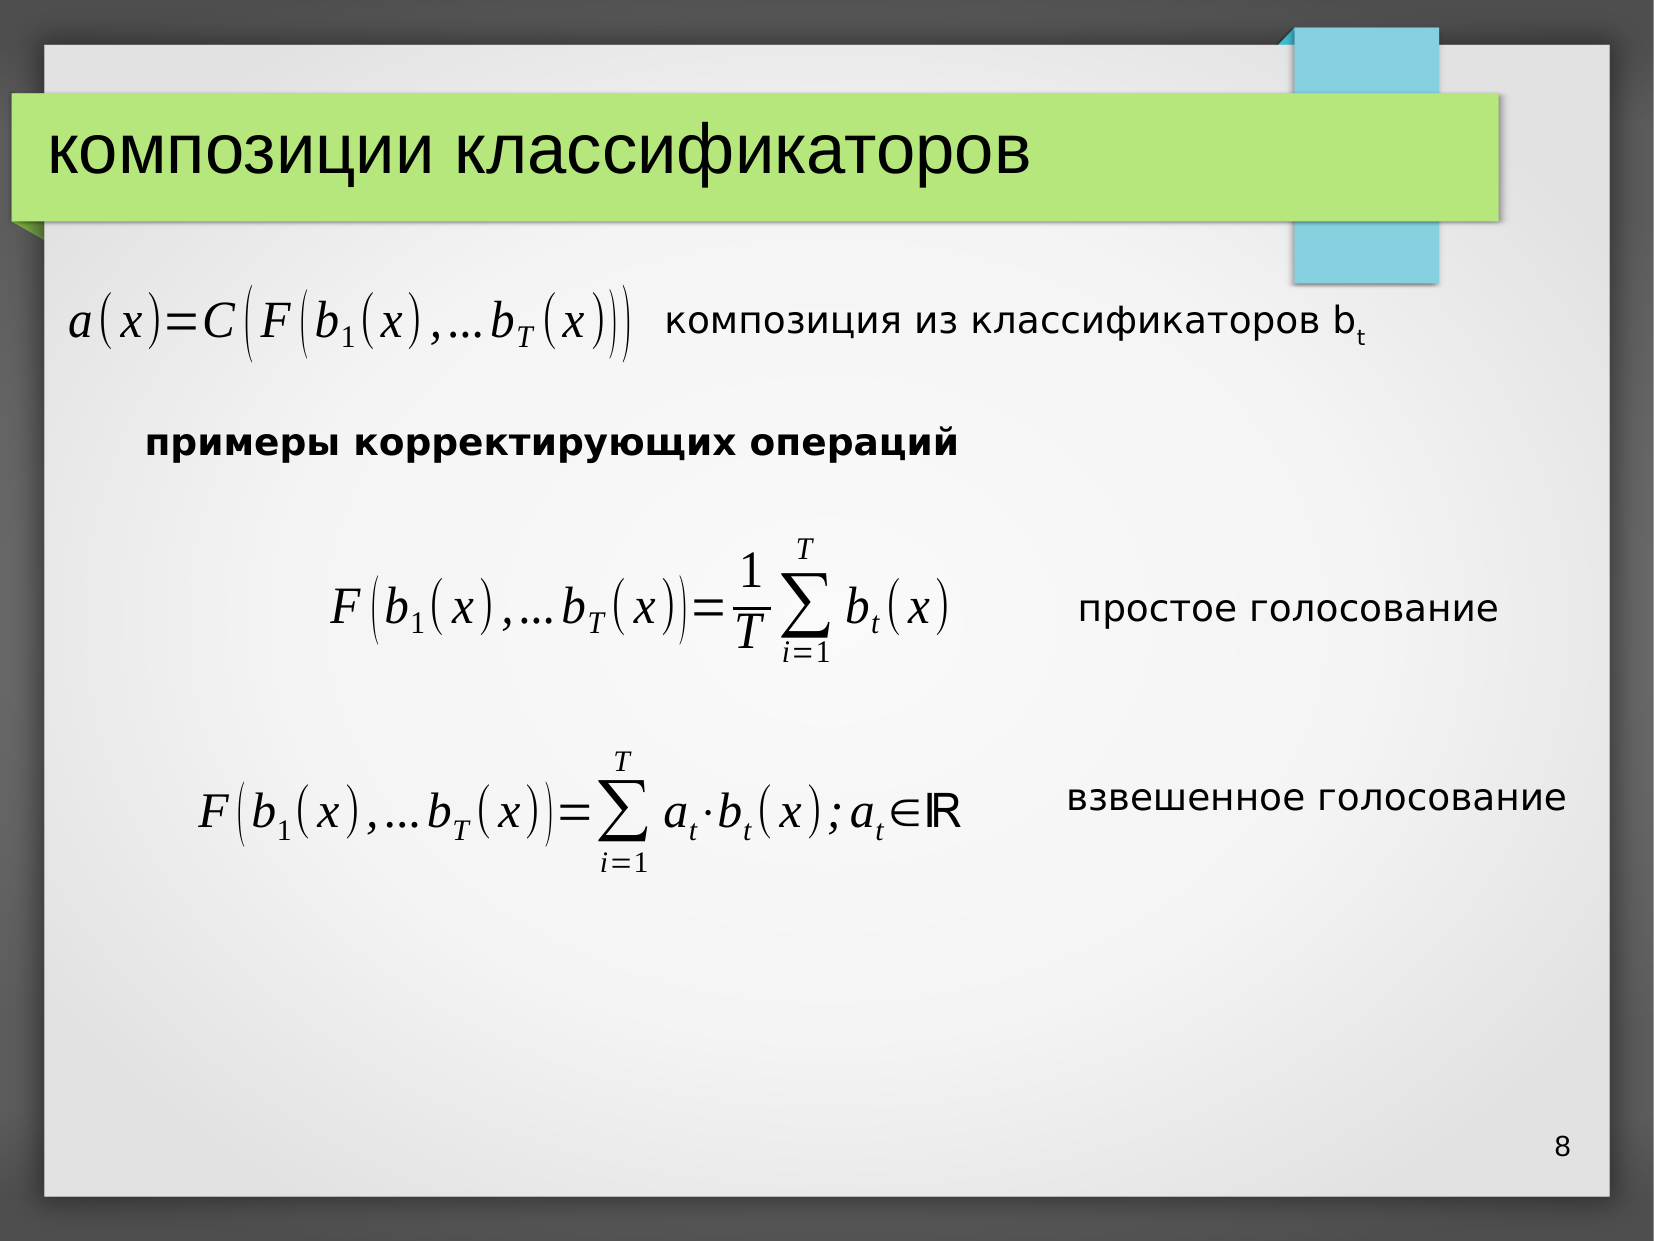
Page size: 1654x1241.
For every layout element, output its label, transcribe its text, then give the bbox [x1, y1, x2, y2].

text_box простое голосование [1062, 579, 1560, 638]
chart [60, 282, 638, 367]
chart [322, 537, 957, 674]
chart [188, 744, 971, 880]
text_box примеры корректирующих операций [129, 413, 1300, 485]
text_box композиция из классификаторов bt [649, 291, 1453, 359]
picture [0, 0, 1654, 1241]
title композиции классификаторов [47, 109, 1501, 189]
text_box взвешенное голосование [1051, 768, 1595, 851]
